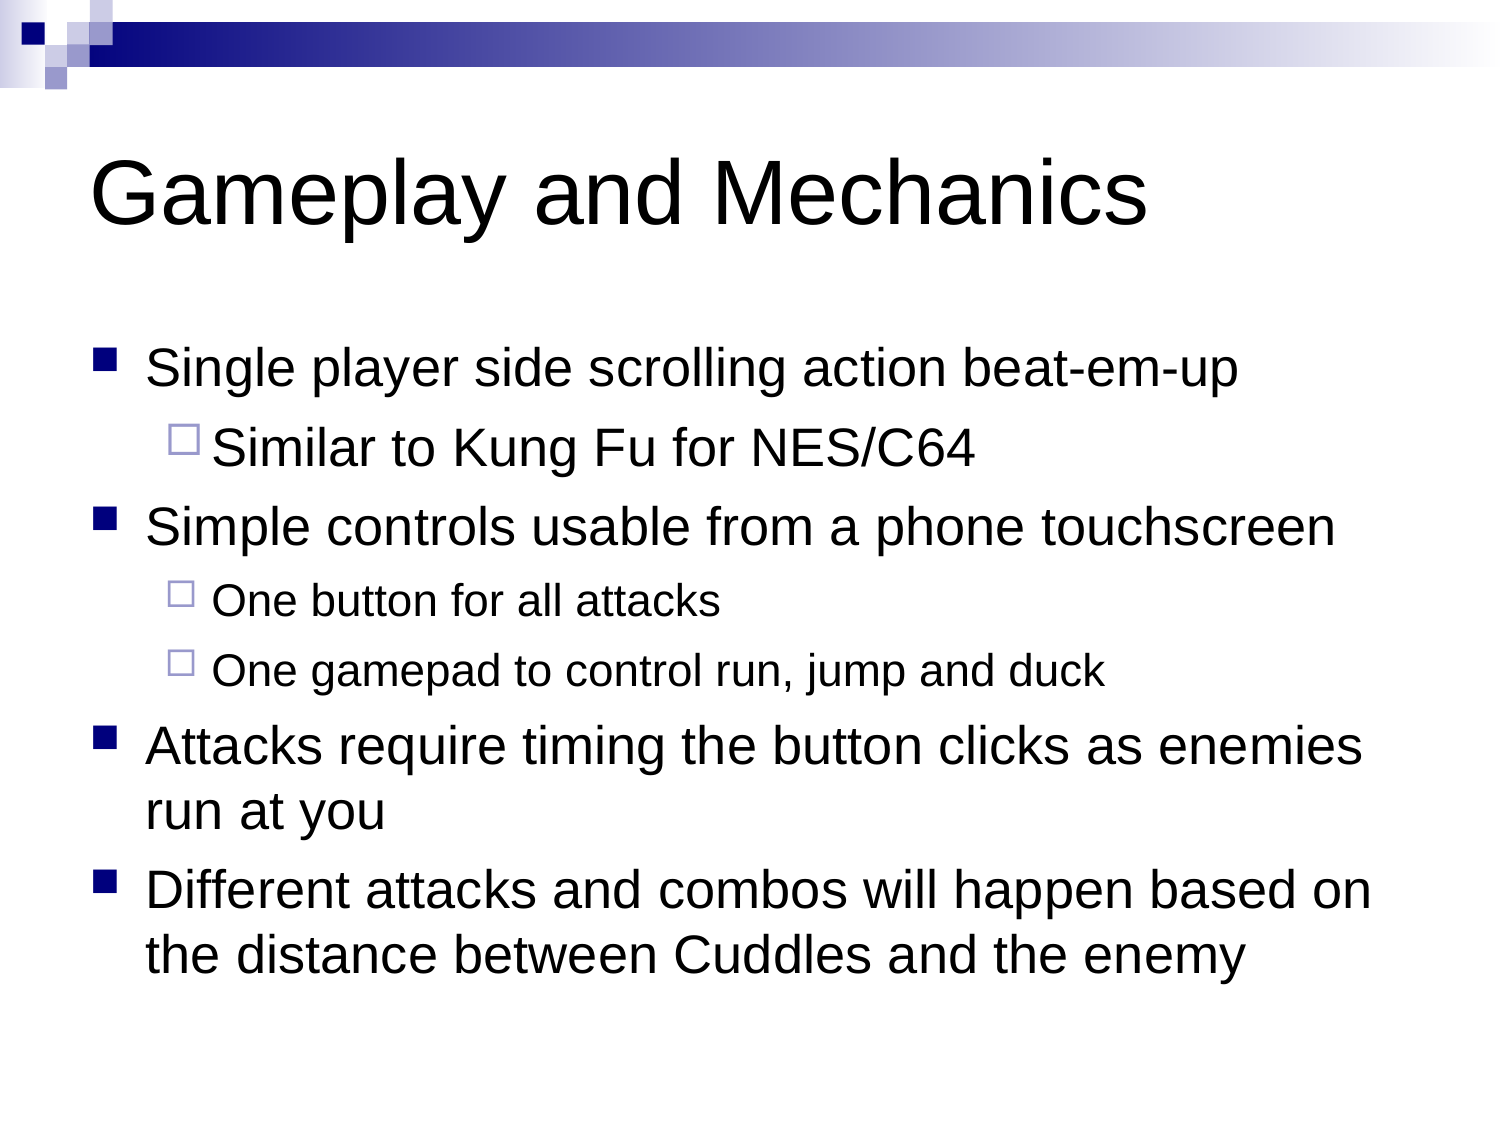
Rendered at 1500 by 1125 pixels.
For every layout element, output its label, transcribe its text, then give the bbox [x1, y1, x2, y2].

title Gameplay and Mechanics [75, 75, 1426, 300]
list Single player side scrolling action beat-em-up Similar to Kung Fu for NES/C64 Simple controls usable from a phone touchscreen One button for all attacks One gamepad to control run, jump and duck Attacks require timing the button clicks as enemies run at you Different attacks and combos will happen based on the distance between Cuddles and the enemy [75, 324, 1426, 993]
